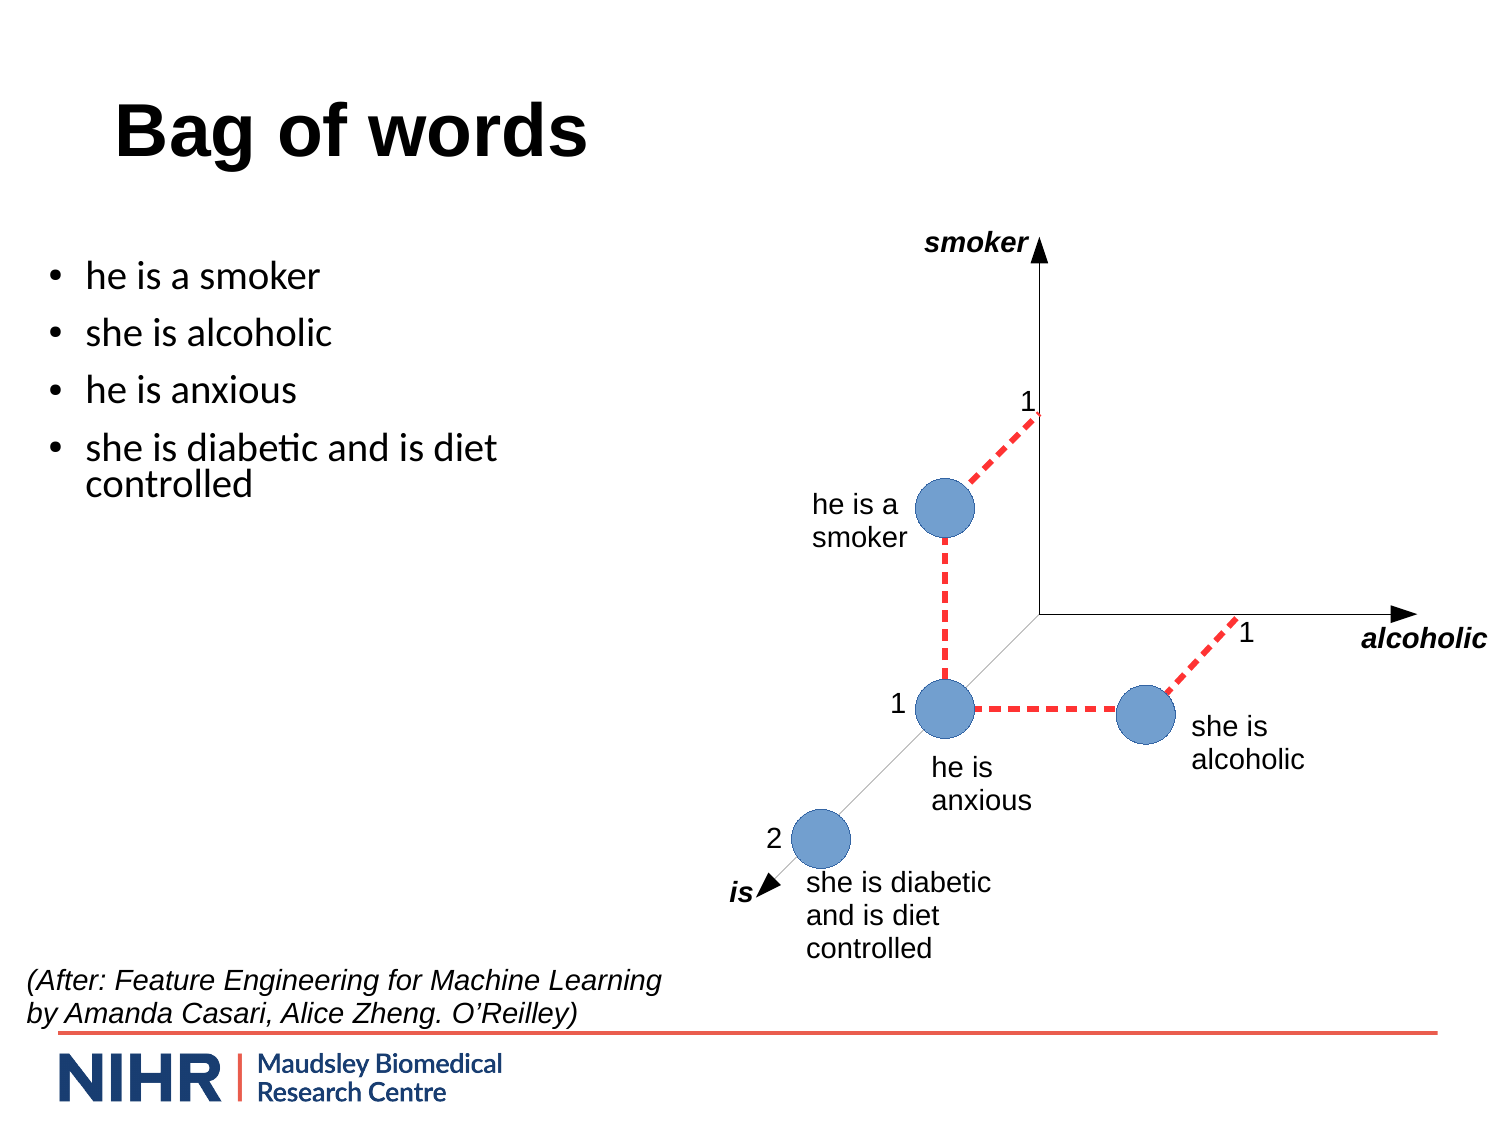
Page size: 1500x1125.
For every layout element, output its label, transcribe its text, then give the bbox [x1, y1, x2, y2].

text_box he is anxious [916, 744, 1048, 825]
text_box she is alcoholic [1176, 702, 1321, 784]
text_box [1116, 685, 1176, 745]
text_box 1 [1005, 377, 1052, 426]
text_box 2 [751, 814, 798, 863]
text_box 1 [1223, 608, 1270, 656]
list he is a smoker she is alcoholic he is anxious she is diabetic and is diet controlled [35, 259, 650, 506]
text_box [798, 809, 851, 858]
text_box (After: Feature Engineering for Machine Learning by Amanda Casari, Alice Zheng. O’Reilley) [11, 956, 678, 1038]
text_box alcoholic [1346, 614, 1500, 662]
text_box Bag of words [100, 84, 1105, 180]
text_box [921, 679, 975, 739]
text_box smoker [909, 218, 1044, 267]
text_box she is diabetic and is diet controlled [791, 858, 1008, 972]
text_box is [714, 868, 769, 916]
text_box 1 [875, 679, 922, 727]
picture [29, 1038, 531, 1125]
text_box [923, 478, 975, 538]
text_box he is a smoker [797, 480, 923, 562]
